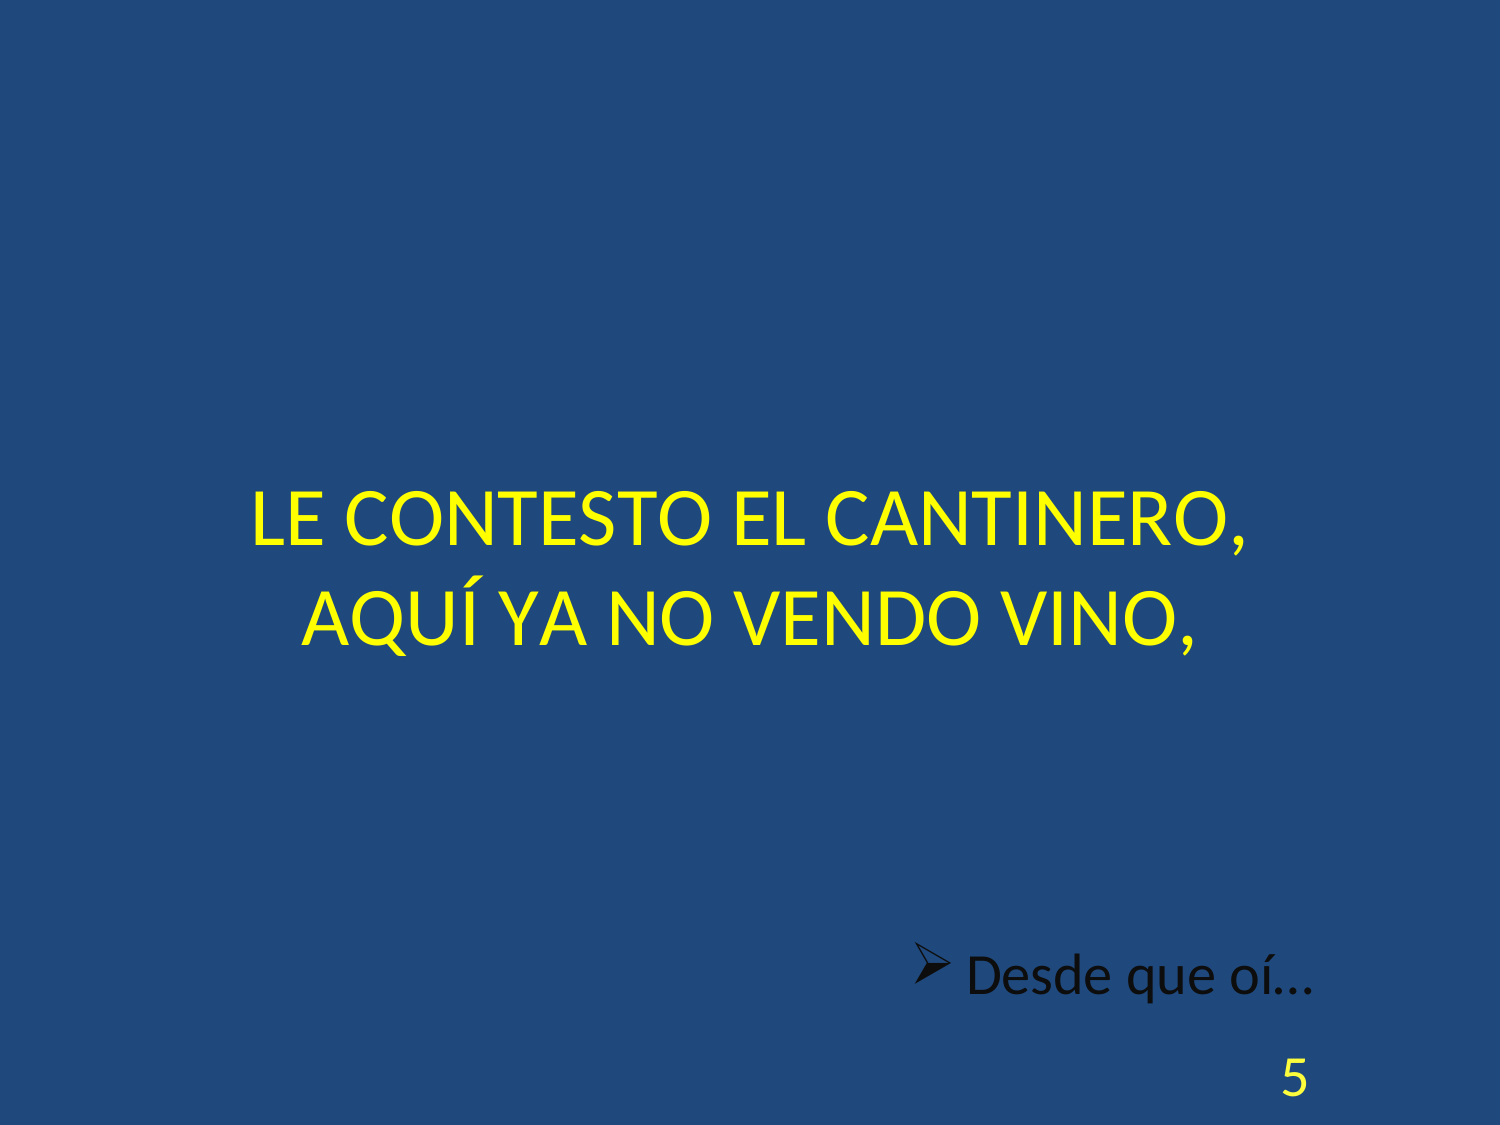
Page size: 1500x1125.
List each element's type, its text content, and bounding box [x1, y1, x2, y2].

title LE CONTESTO EL CANTINERO, AQUÍ YA NO VENDO VINO, [75, 468, 1426, 657]
text_box Desde que oí… [616, 928, 1329, 1012]
text_box <número> [974, 1042, 1325, 1103]
